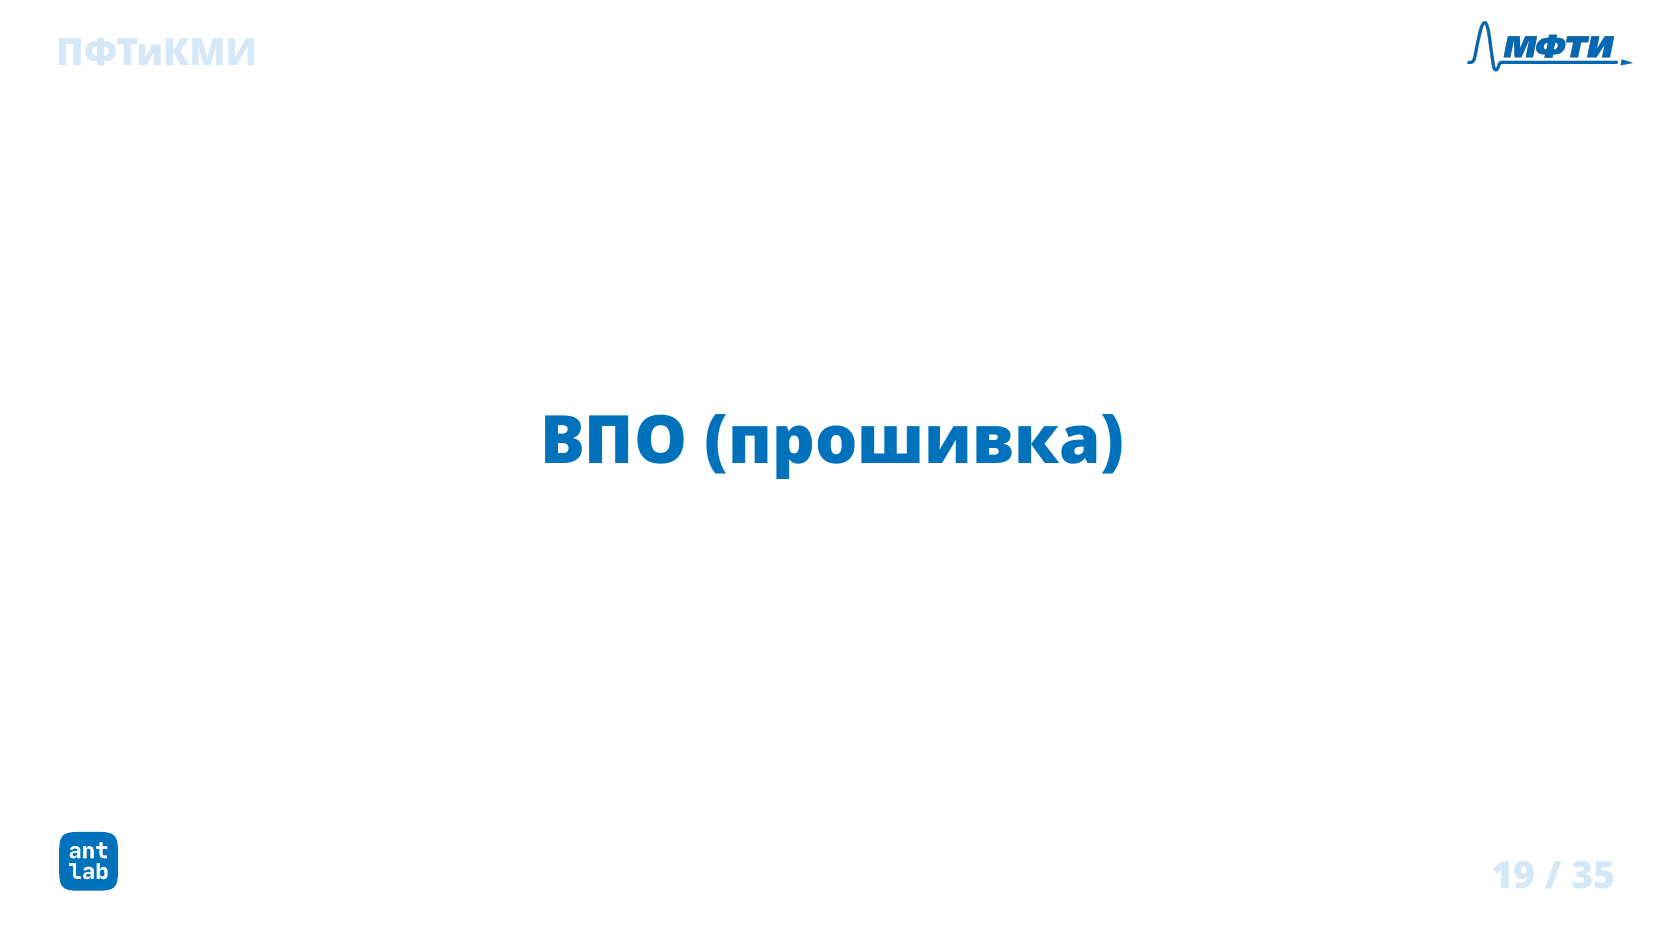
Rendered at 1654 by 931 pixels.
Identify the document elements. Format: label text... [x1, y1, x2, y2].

title ВПО (прошивка) [88, 359, 1577, 515]
picture [1446, 0, 1654, 93]
